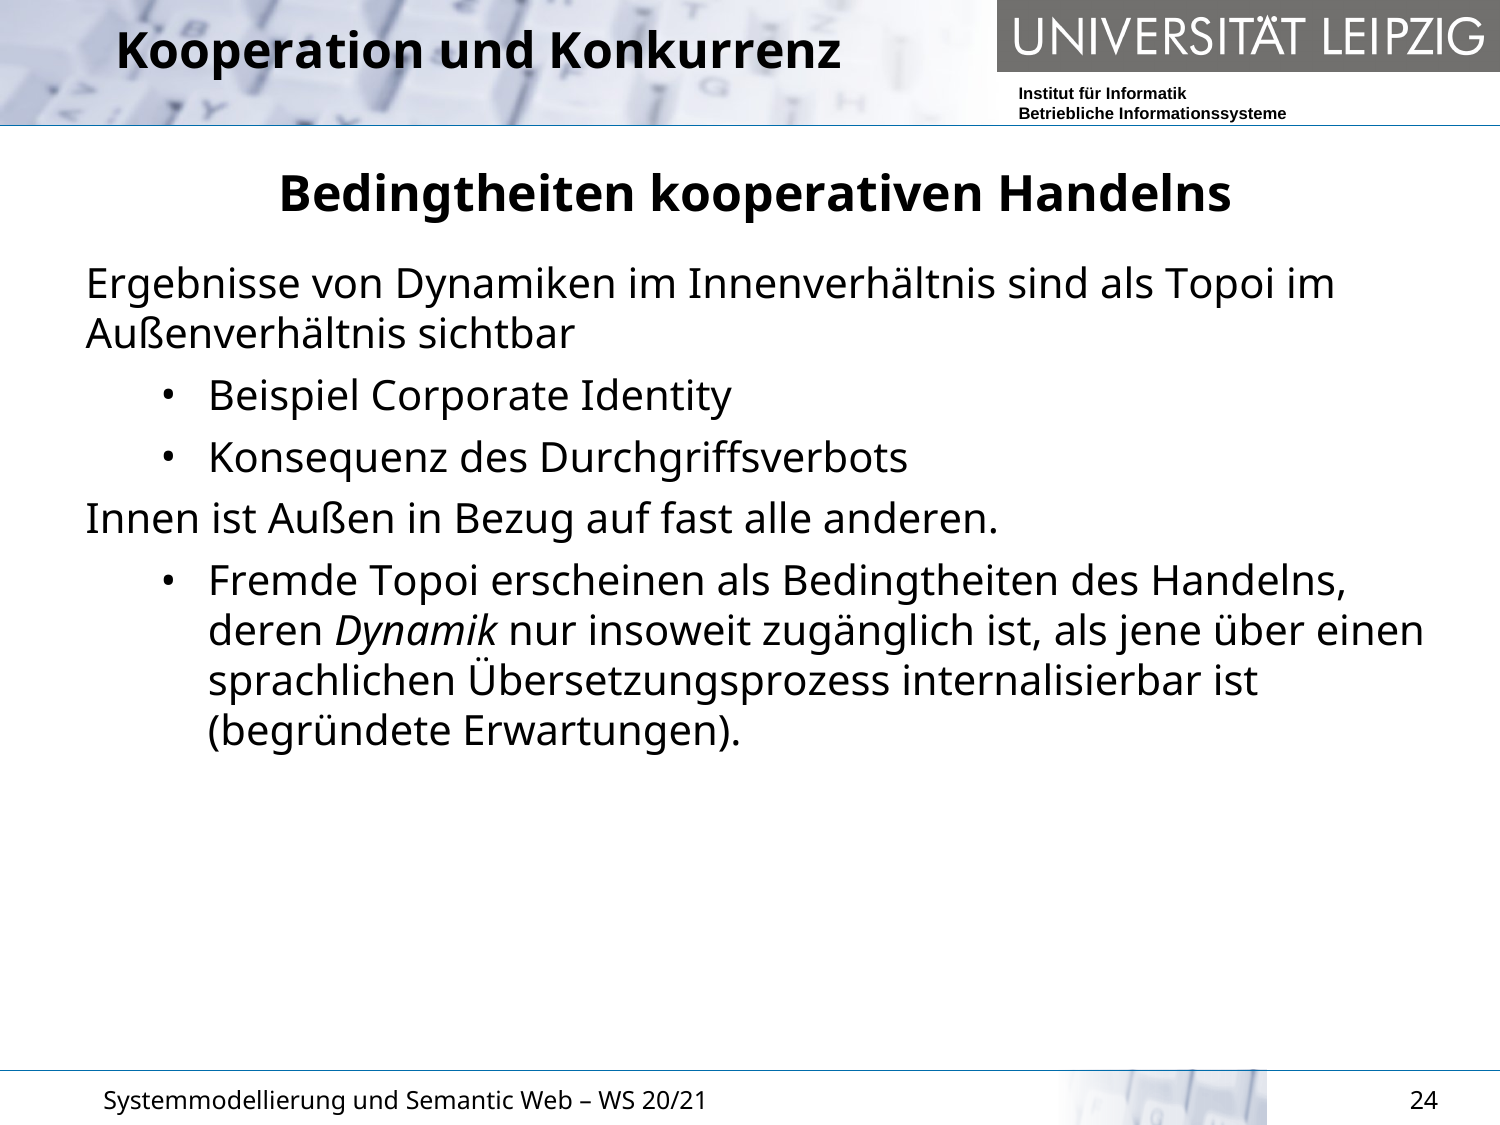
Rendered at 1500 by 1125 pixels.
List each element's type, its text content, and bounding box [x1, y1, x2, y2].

picture [0, 0, 1500, 125]
text_box Bedingtheiten kooperativen Handelns Ergebnisse von Dynamiken im Innenverhältnis sind als Topoi im Außenverhältnis sichtbar Beispiel Corporate Identity Konsequenz des Durchgriffsverbots Innen ist Außen in Bezug auf fast alle anderen. Fremde Topoi erscheinen als Bedingtheiten des Handelns, deren Dynamik nur insoweit zugänglich ist, als jene über einen sprachlichen Übersetzungsprozess internalisierbar ist (begründete Erwartungen). [70, 153, 1442, 762]
text_box Kooperation und Konkurrenz [100, 11, 858, 87]
picture [1057, 1071, 1267, 1125]
